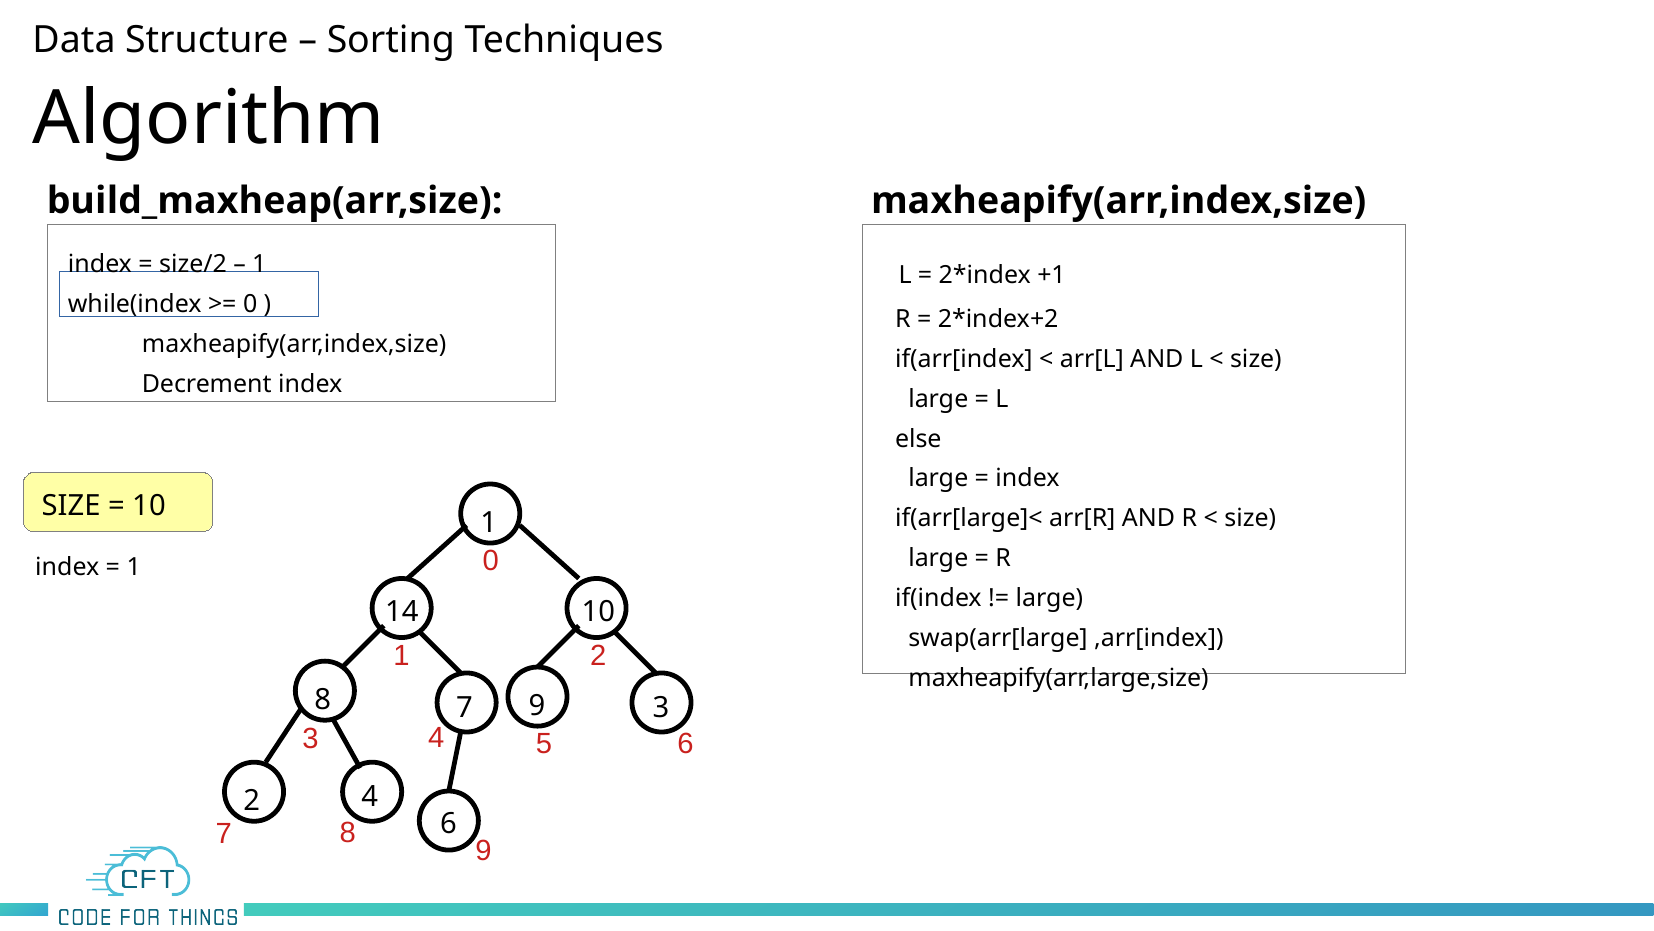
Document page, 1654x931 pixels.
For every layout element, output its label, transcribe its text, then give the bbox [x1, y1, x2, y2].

text_box 14 [370, 582, 438, 632]
text_box [490, 684, 497, 721]
text_box 4 [346, 768, 395, 818]
picture [59, 846, 237, 925]
text_box 5 [521, 719, 567, 768]
text_box 3 [637, 678, 686, 728]
text_box [47, 224, 556, 402]
text_box [862, 224, 1406, 674]
text_box [562, 680, 568, 714]
text_box [302, 661, 347, 671]
text_box build_maxheap(arr,size): [32, 165, 650, 225]
text_box index = 1 [0, 541, 186, 591]
text_box [460, 728, 482, 733]
text_box [395, 773, 402, 811]
text_box [631, 686, 637, 719]
text_box [419, 803, 425, 838]
text_box [437, 687, 441, 713]
text_box [232, 762, 276, 772]
text_box [387, 578, 416, 582]
text_box 9 [513, 677, 562, 727]
text_box 10 [566, 582, 634, 632]
text_box [342, 778, 346, 806]
text_box 9 [460, 826, 507, 875]
text_box [515, 667, 560, 677]
text_box [450, 672, 484, 678]
text_box [686, 686, 692, 719]
text_box [645, 672, 678, 678]
text_box [224, 777, 228, 806]
text_box 2 [228, 772, 277, 822]
title Data Structure – Sorting Techniques Algorithm [32, 12, 1184, 166]
text_box 4 [413, 713, 460, 762]
text_box 3 [287, 714, 293, 724]
text_box maxheapify(arr,index,size) [856, 166, 1571, 225]
text_box L = 2*index +1 R = 2*index+2 if(arr[index] < arr[L] AND L < size) large = L else large = index if(arr[large]< arr[R] AND R < size) large = R if(index != large) swap(arr[large] ,arr[index]) maxheapify(arr,large,size) [874, 236, 1371, 647]
text_box 1 [378, 631, 425, 680]
text_box [582, 578, 611, 582]
text_box [348, 672, 355, 710]
text_box [468, 483, 512, 493]
text_box index = size/2 – 1 while(index >= 0 ) maxheapify(arr,index,size) Decrement index [53, 238, 508, 402]
text_box [646, 728, 662, 733]
text_box [433, 791, 464, 795]
text_box [362, 762, 390, 768]
text_box SIZE = 10 [26, 476, 207, 526]
text_box 6 [425, 795, 474, 845]
text_box 0 [467, 536, 514, 585]
text_box [371, 818, 386, 822]
text_box 6 [662, 719, 709, 768]
text_box 8 [299, 671, 348, 721]
text_box 1 [458, 493, 525, 544]
text_box [432, 845, 466, 851]
text_box 7 [200, 809, 247, 857]
text_box [295, 676, 299, 705]
text_box [23, 472, 213, 532]
text_box 2 [575, 631, 622, 680]
text_box [507, 680, 513, 714]
text_box [277, 773, 284, 811]
text_box [474, 805, 479, 837]
text_box 8 [324, 808, 371, 857]
text_box 7 [441, 678, 490, 728]
text_box 3 [287, 714, 334, 763]
